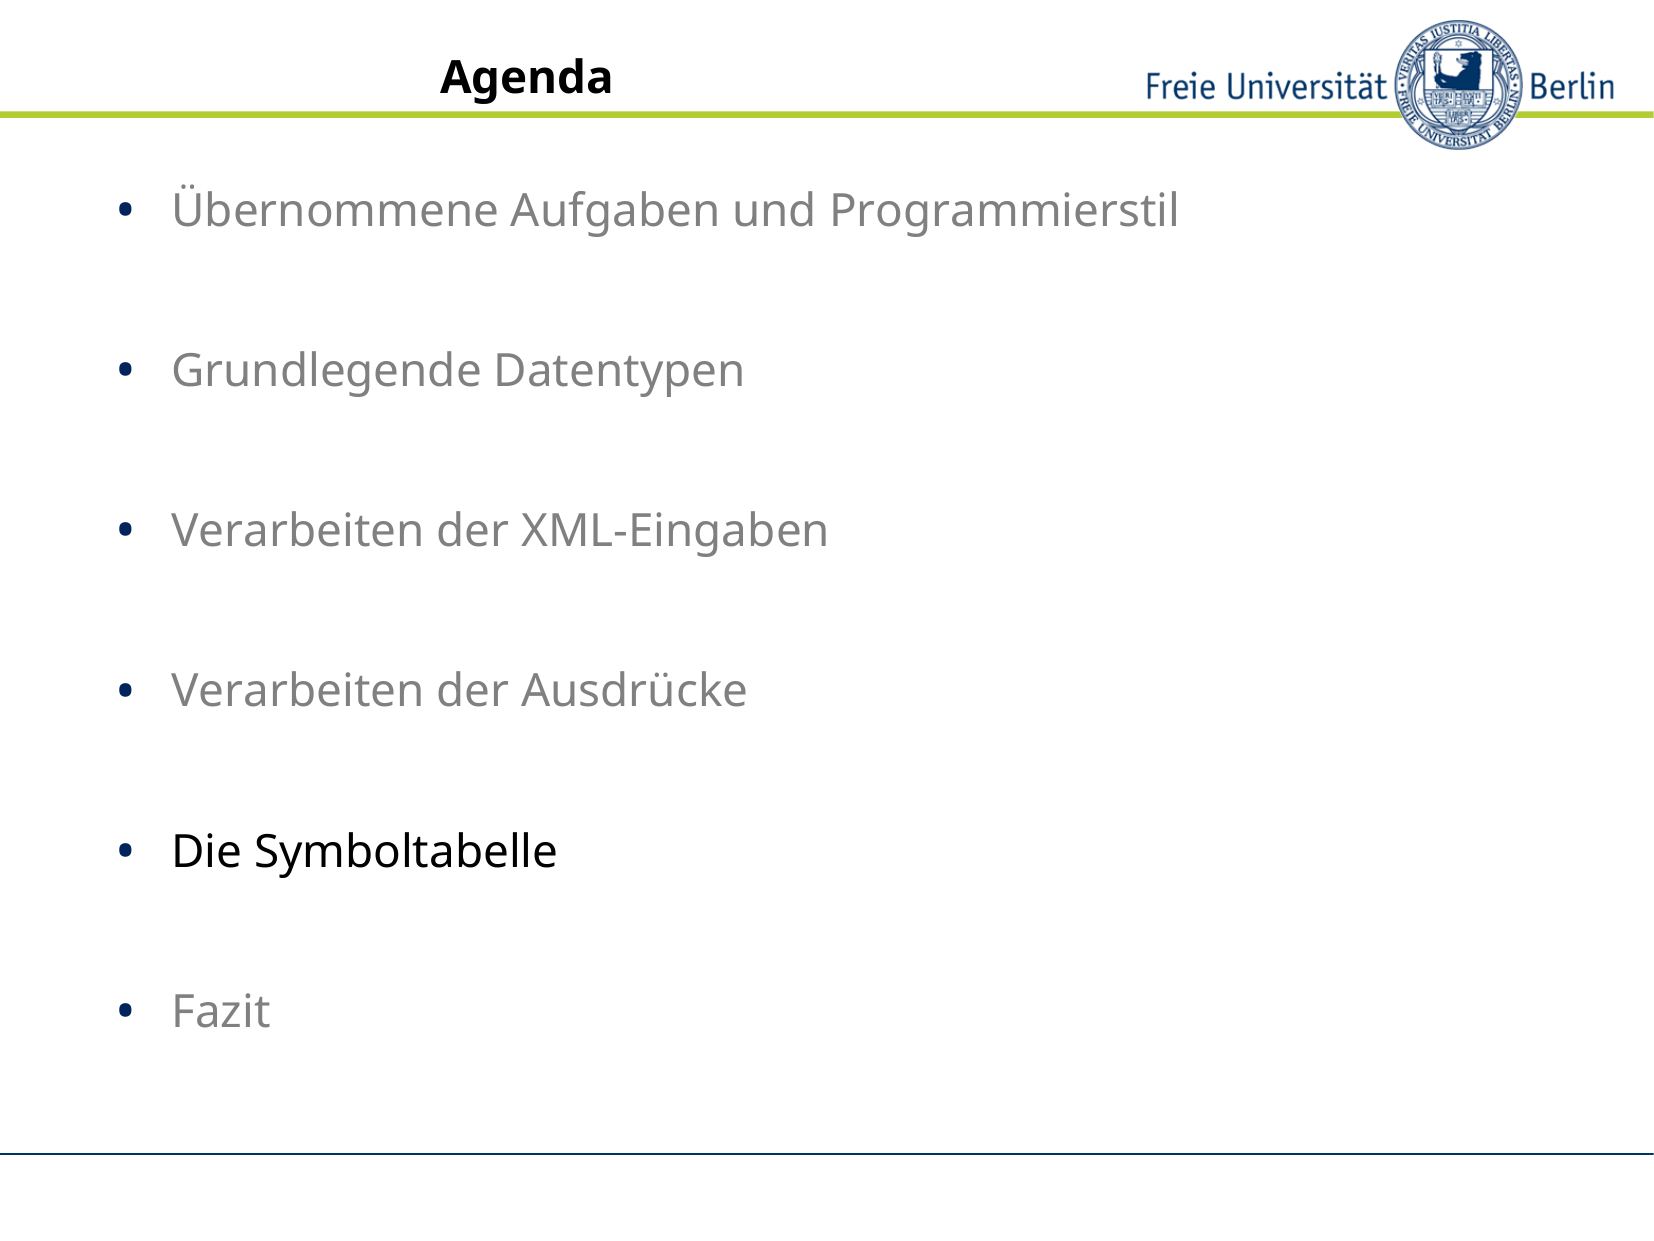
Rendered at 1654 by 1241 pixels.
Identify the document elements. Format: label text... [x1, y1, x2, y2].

list Übernommene Aufgaben und Programmierstil Grundlegende Datentypen Verarbeiten der XML-Eingaben Verarbeiten der Ausdrücke Die Symboltabelle Fazit [115, 177, 1418, 959]
title Agenda [422, 0, 1654, 152]
